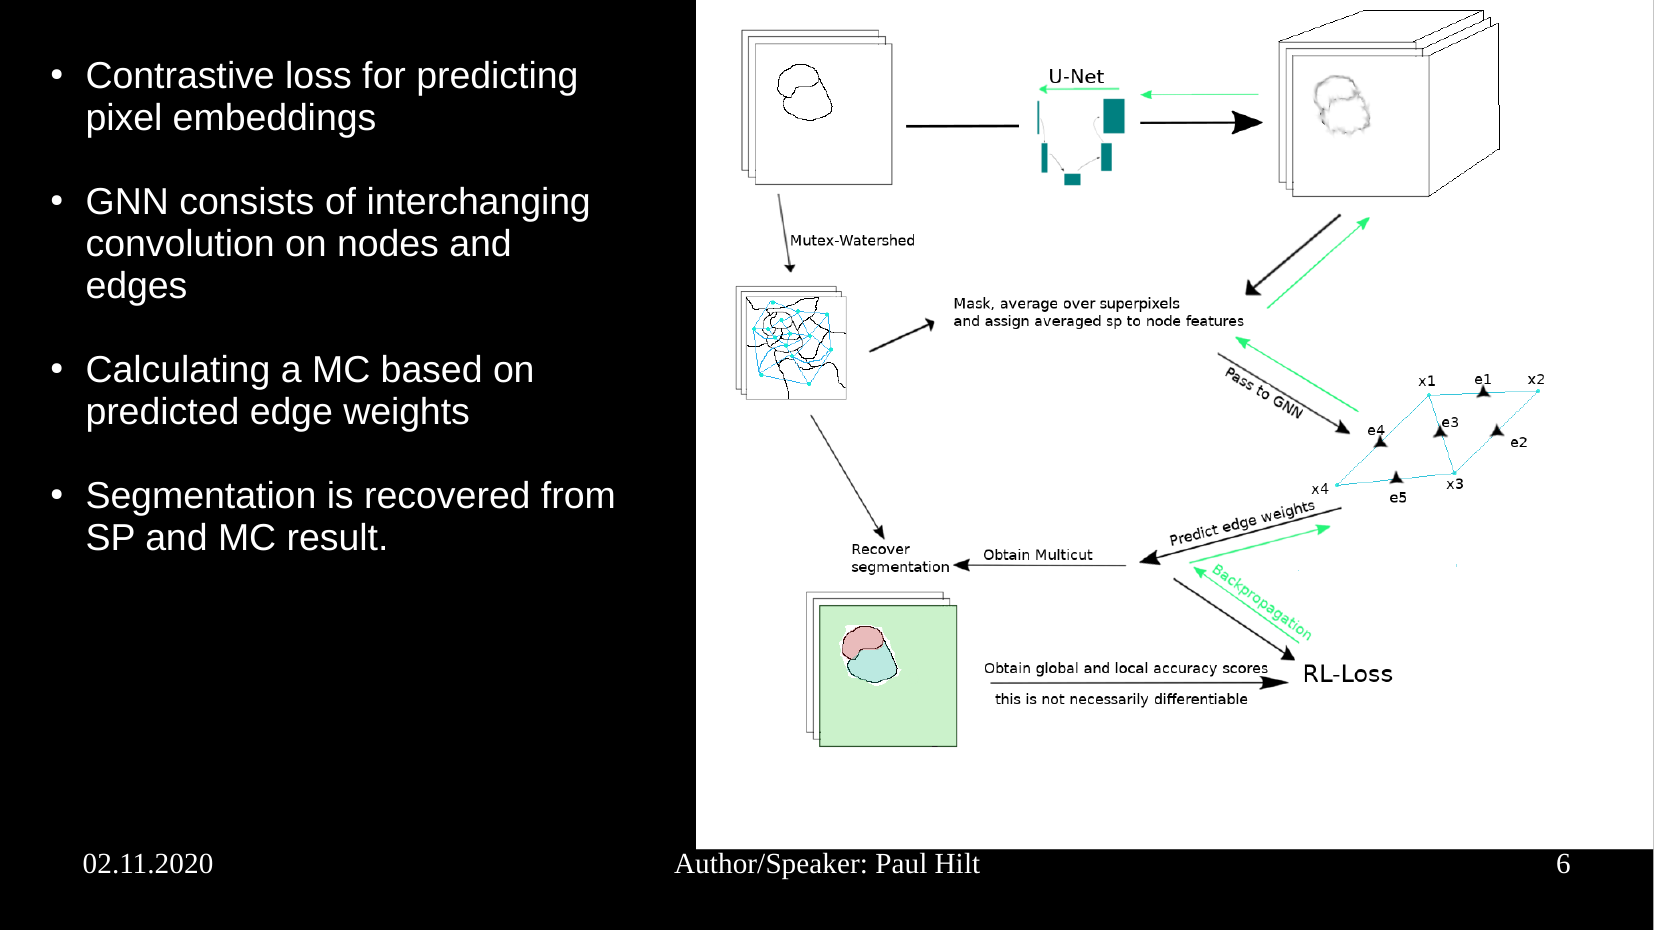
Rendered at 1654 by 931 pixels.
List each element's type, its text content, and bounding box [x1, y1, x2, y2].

picture [696, 0, 1654, 850]
text_box Contrastive loss for predicting pixel embeddings GNN consists of interchanging convolution on nodes and edges Calculating a MC based on predicted edge weights Segmentation is recovered from SP and MC result. [35, 47, 638, 734]
